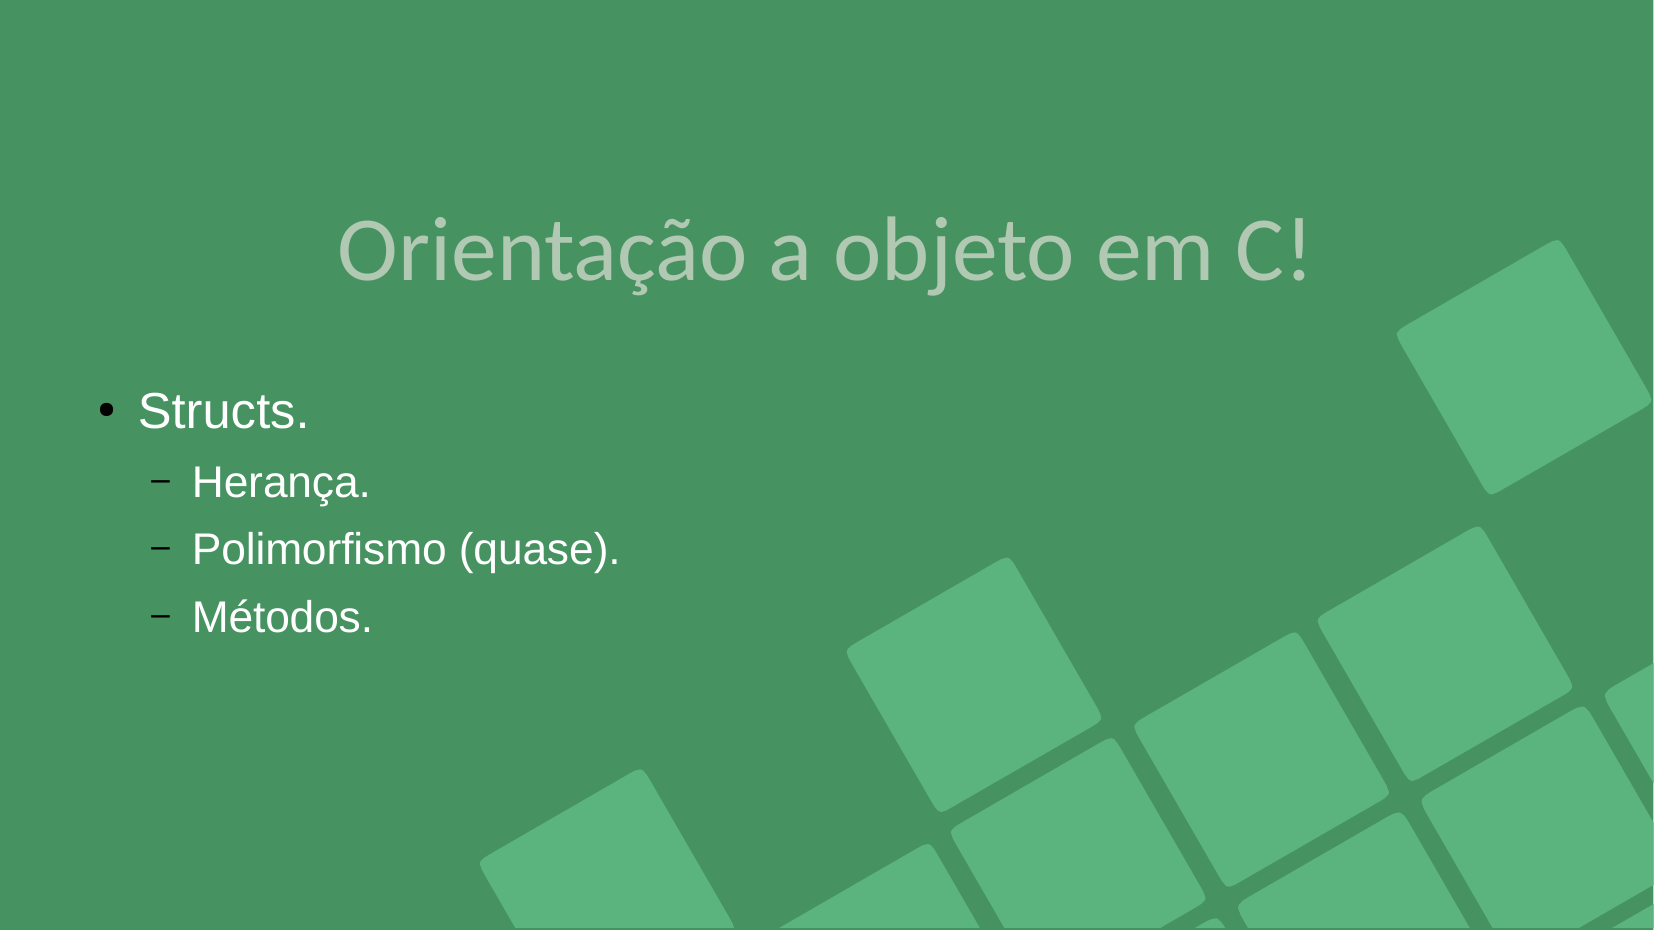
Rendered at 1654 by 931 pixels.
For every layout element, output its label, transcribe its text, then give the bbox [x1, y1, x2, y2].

list Structs. Herança. Polimorfismo (quase). Métodos. [84, 382, 1573, 646]
title Orientação a objeto em C! [82, 180, 1571, 336]
